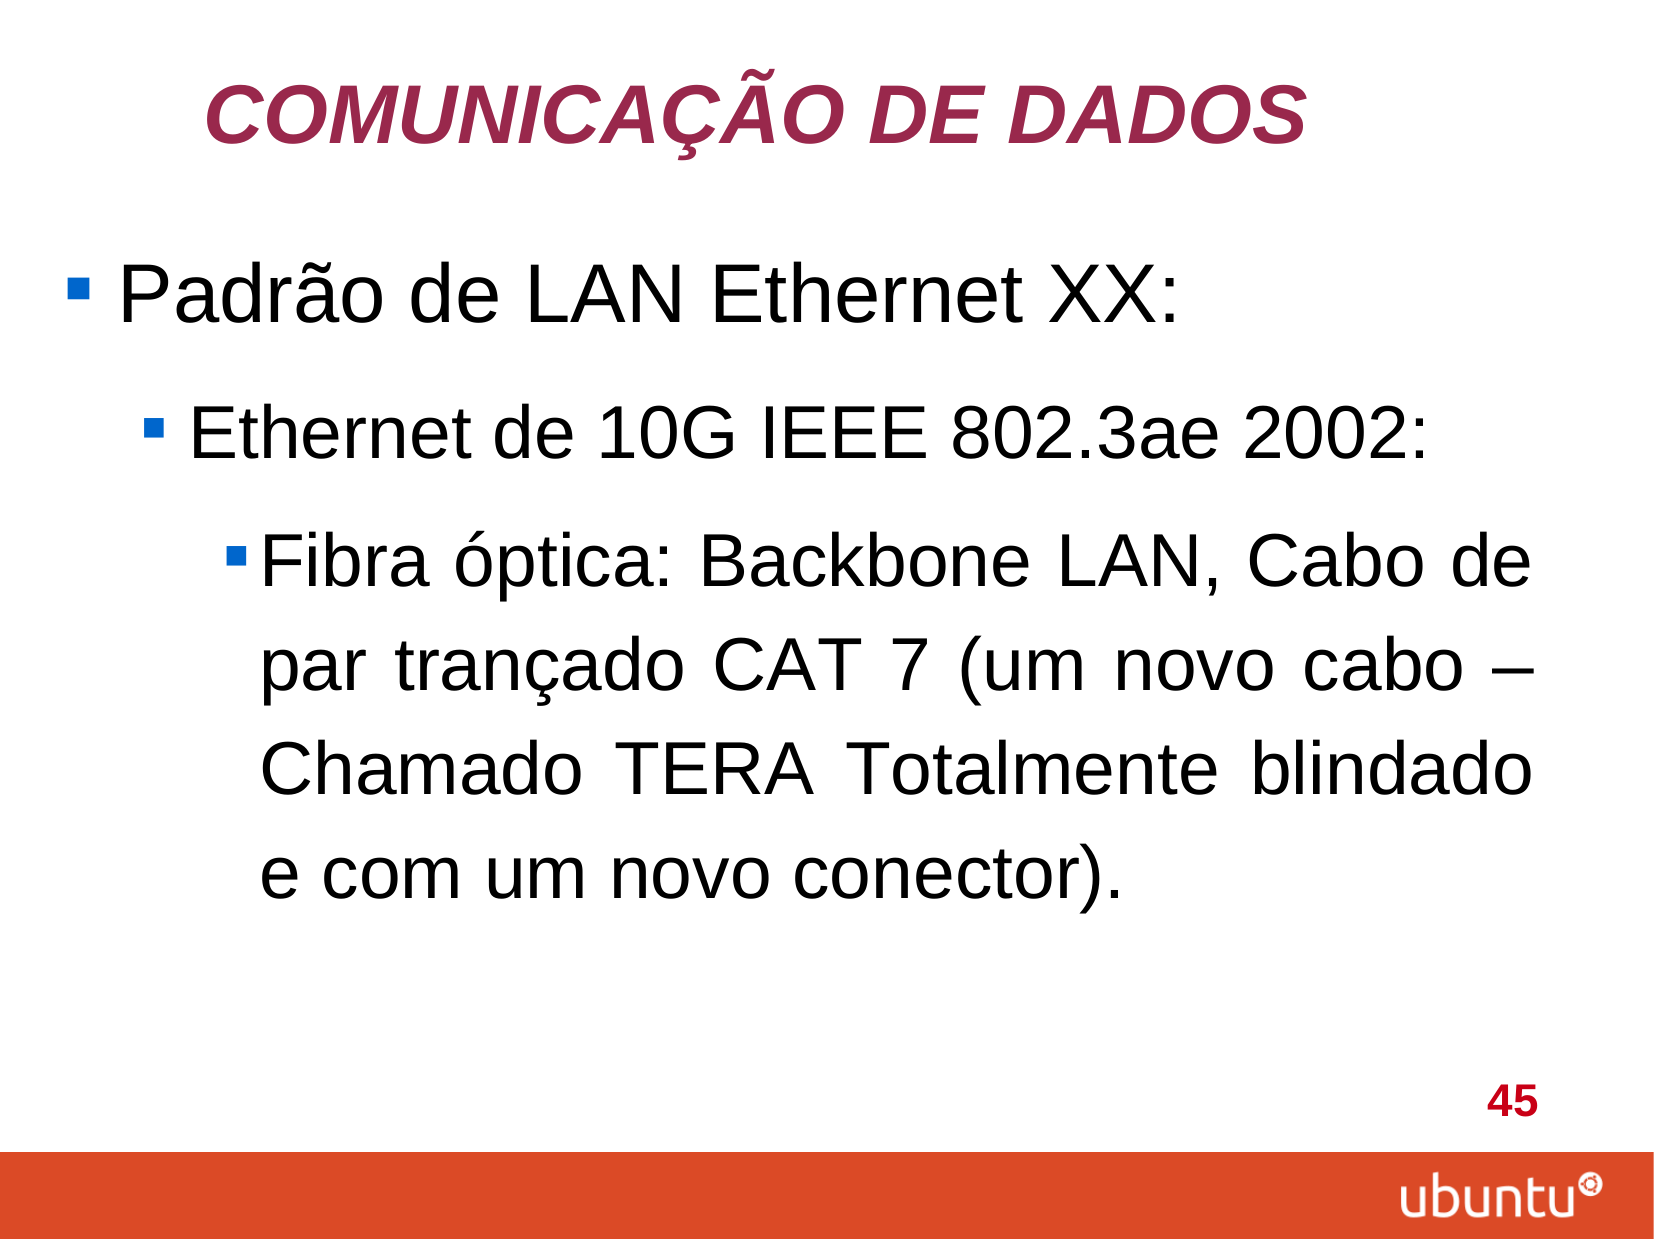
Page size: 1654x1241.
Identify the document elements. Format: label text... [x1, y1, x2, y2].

picture [0, 1152, 1654, 1239]
list Padrão de LAN Ethernet XX: Ethernet de 10G IEEE 802.3ae 2002: Fibra óptica: Backbone LAN, Cabo de par trançado CAT 7 (um novo cabo – Chamado TERA Totalmente blindado e com um novo conector). [47, 225, 1536, 1181]
text_box <number> [1473, 1063, 1654, 1134]
title COMUNICAÇÃO DE DADOS [11, 7, 1500, 200]
